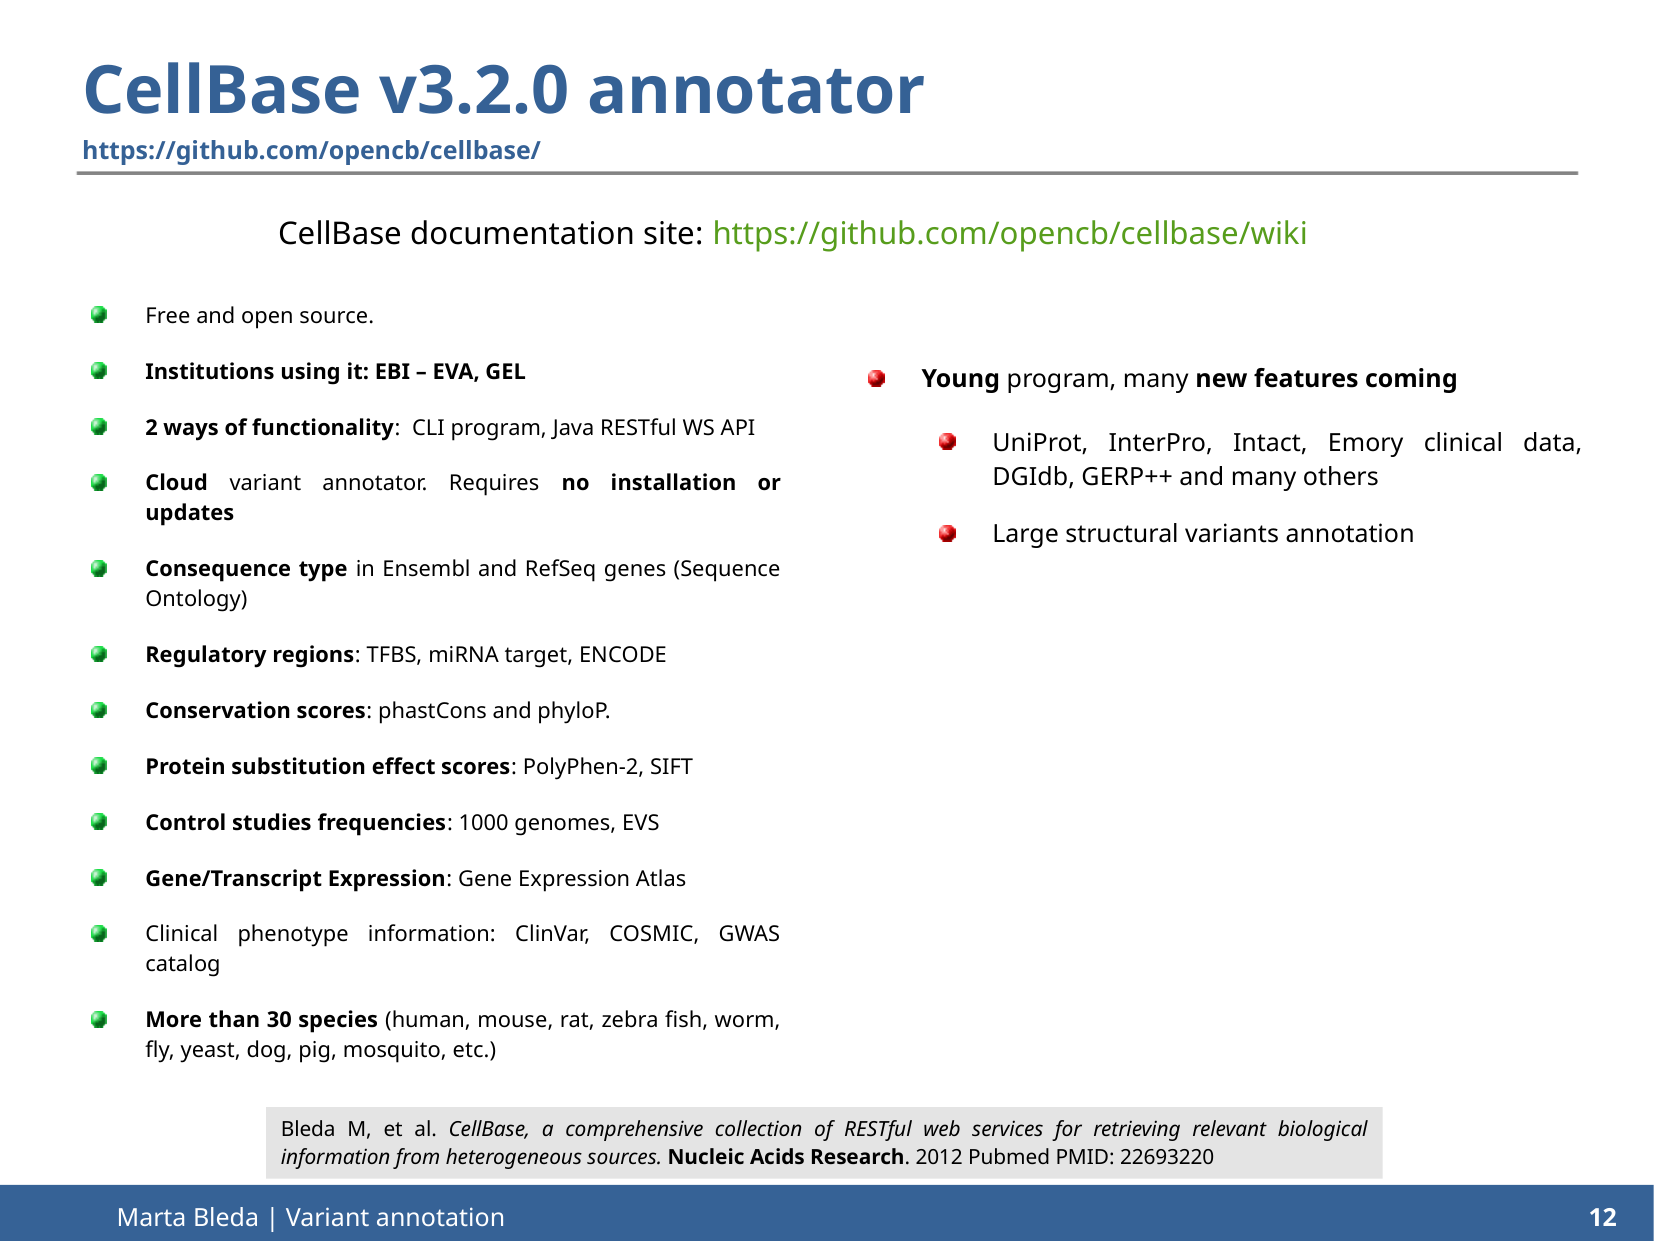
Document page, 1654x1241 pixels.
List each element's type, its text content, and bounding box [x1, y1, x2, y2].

title CellBase v3.2.0 annotator https://github.com/opencb/cellbase/ [82, 51, 1571, 158]
list Young program, many new features coming UniProt, InterPro, Intact, Emory clinical data, DGIdb, GERP++ and many others Large structural variants annotation [850, 361, 1584, 879]
text_box Bleda M, et al. CellBase, a comprehensive collection of RESTful web services for retrieving relevant biological information from heterogeneous sources. Nucleic Acids Research. 2012 Pubmed PMID: 22693220 [266, 1107, 1383, 1171]
text_box CellBase documentation site: https://github.com/opencb/cellbase/wiki [263, 203, 1308, 255]
picture [74, 170, 1580, 175]
list Free and open source. Institutions using it: EBI – EVA, GEL 2 ways of functionality: CLI program, Java RESTful WS API Cloud variant annotator. Requires no installation or updates Consequence type in Ensembl and RefSeq genes (Sequence Ontology) Regulatory regions: TFBS, miRNA target, ENCODE Conservation scores: phastCons and phyloP. Protein substitution effect scores: PolyPhen-2, SIFT Control studies frequencies: 1000 genomes, EVS Gene/Transcript Expression: Gene Expression Atlas Clinical phenotype information: ClinVar, COSMIC, GWAS catalog More than 30 species (human, mouse, rat, zebra fish, worm, fly, yeast, dog, pig, mosquito, etc.) [83, 299, 782, 1067]
